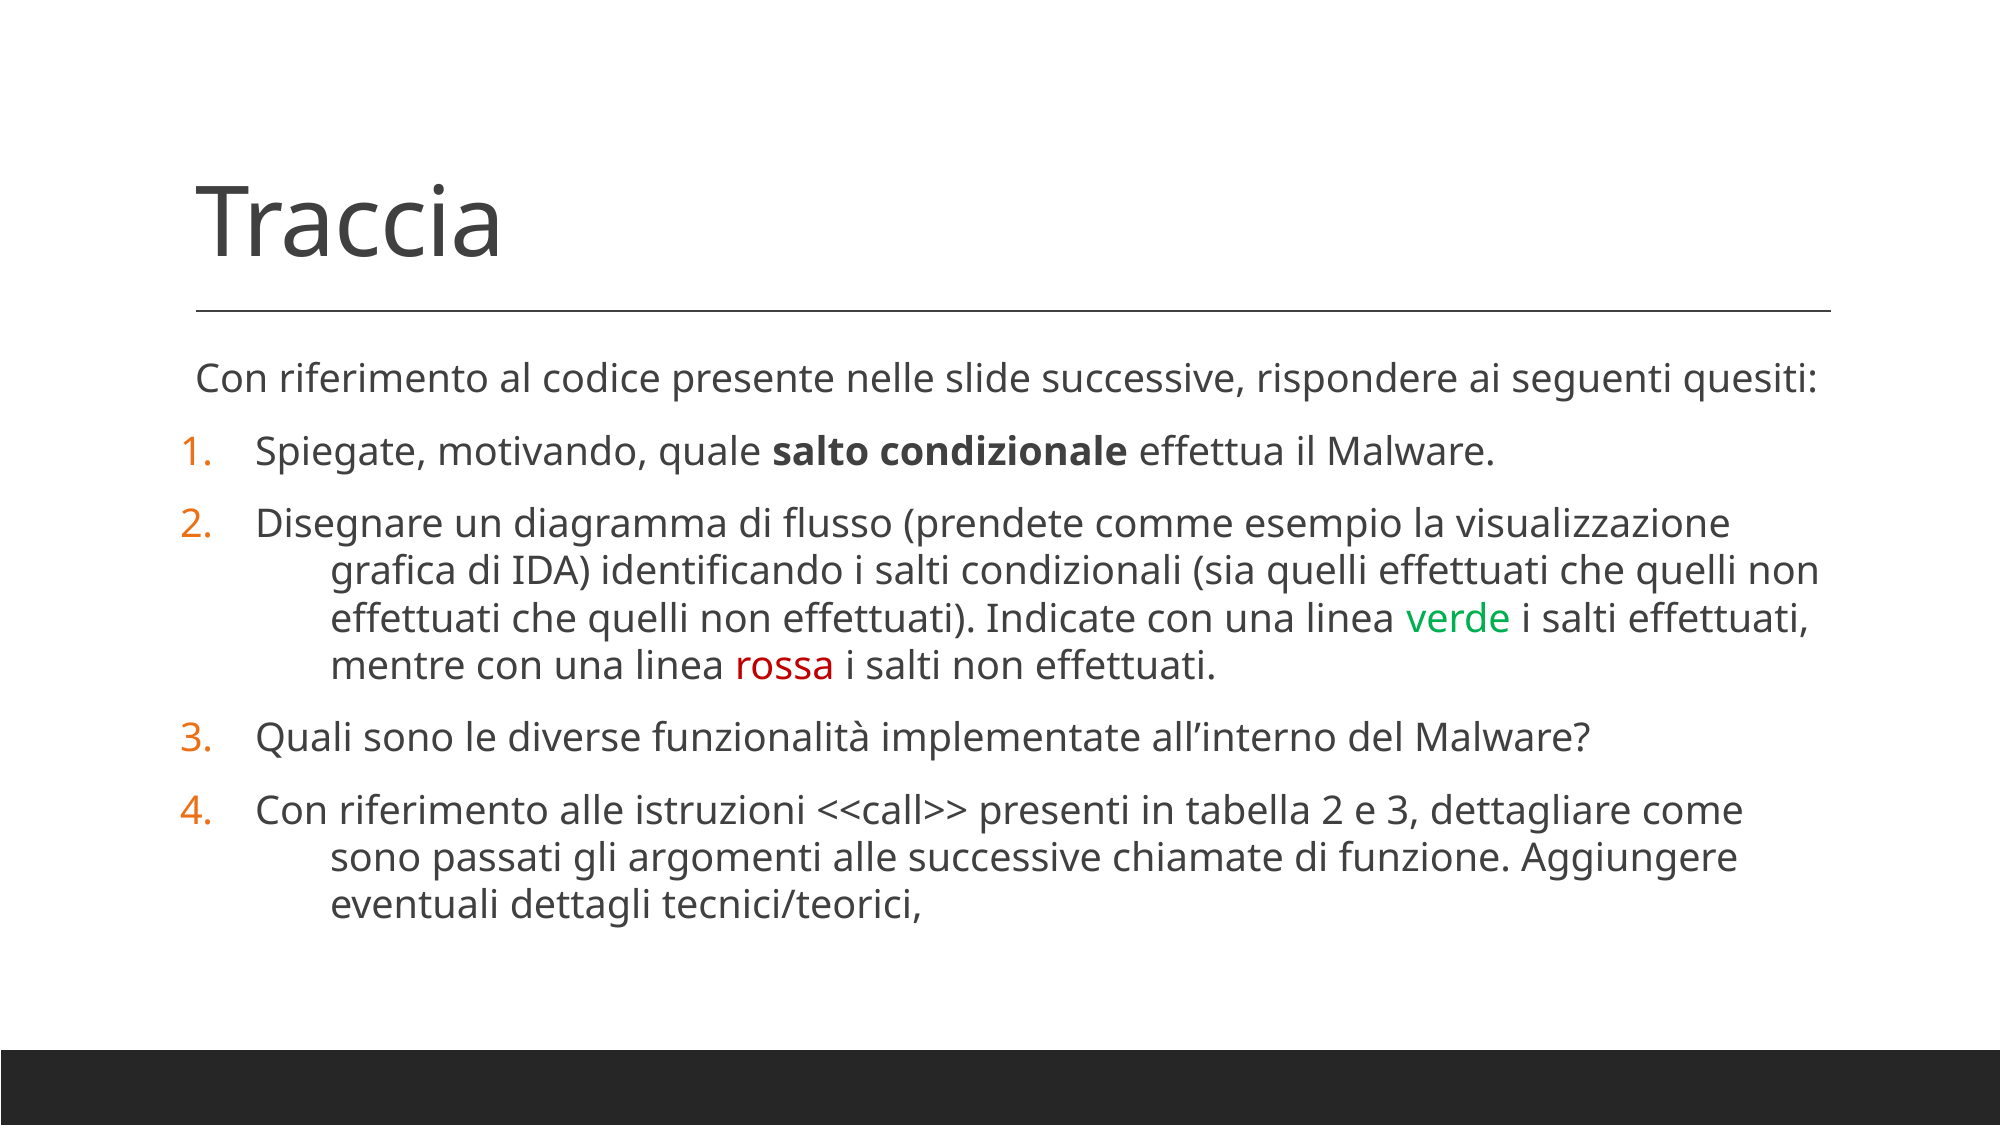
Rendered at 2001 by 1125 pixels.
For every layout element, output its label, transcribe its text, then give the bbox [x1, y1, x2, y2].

title Traccia [180, 47, 1831, 286]
list Con riferimento al codice presente nelle slide successive, rispondere ai seguenti quesiti: Spiegate, motivando, quale salto condizionale effettua il Malware. Disegnare un diagramma di flusso (prendete comme esempio la visualizzazione grafica di IDA) identificando i salti condizionali (sia quelli effettuati che quelli non effettuati che quelli non effettuati). Indicate con una linea verde i salti effettuati, mentre con una linea rossa i salti non effettuati. Quali sono le diverse funzionalità implementate all’interno del Malware? Con riferimento alle istruzioni <<call>> presenti in tabella 2 e 3, dettagliare come sono passati gli argomenti alle successive chiamate di funzione. Aggiungere eventuali dettagli tecnici/teorici, [180, 345, 1831, 963]
